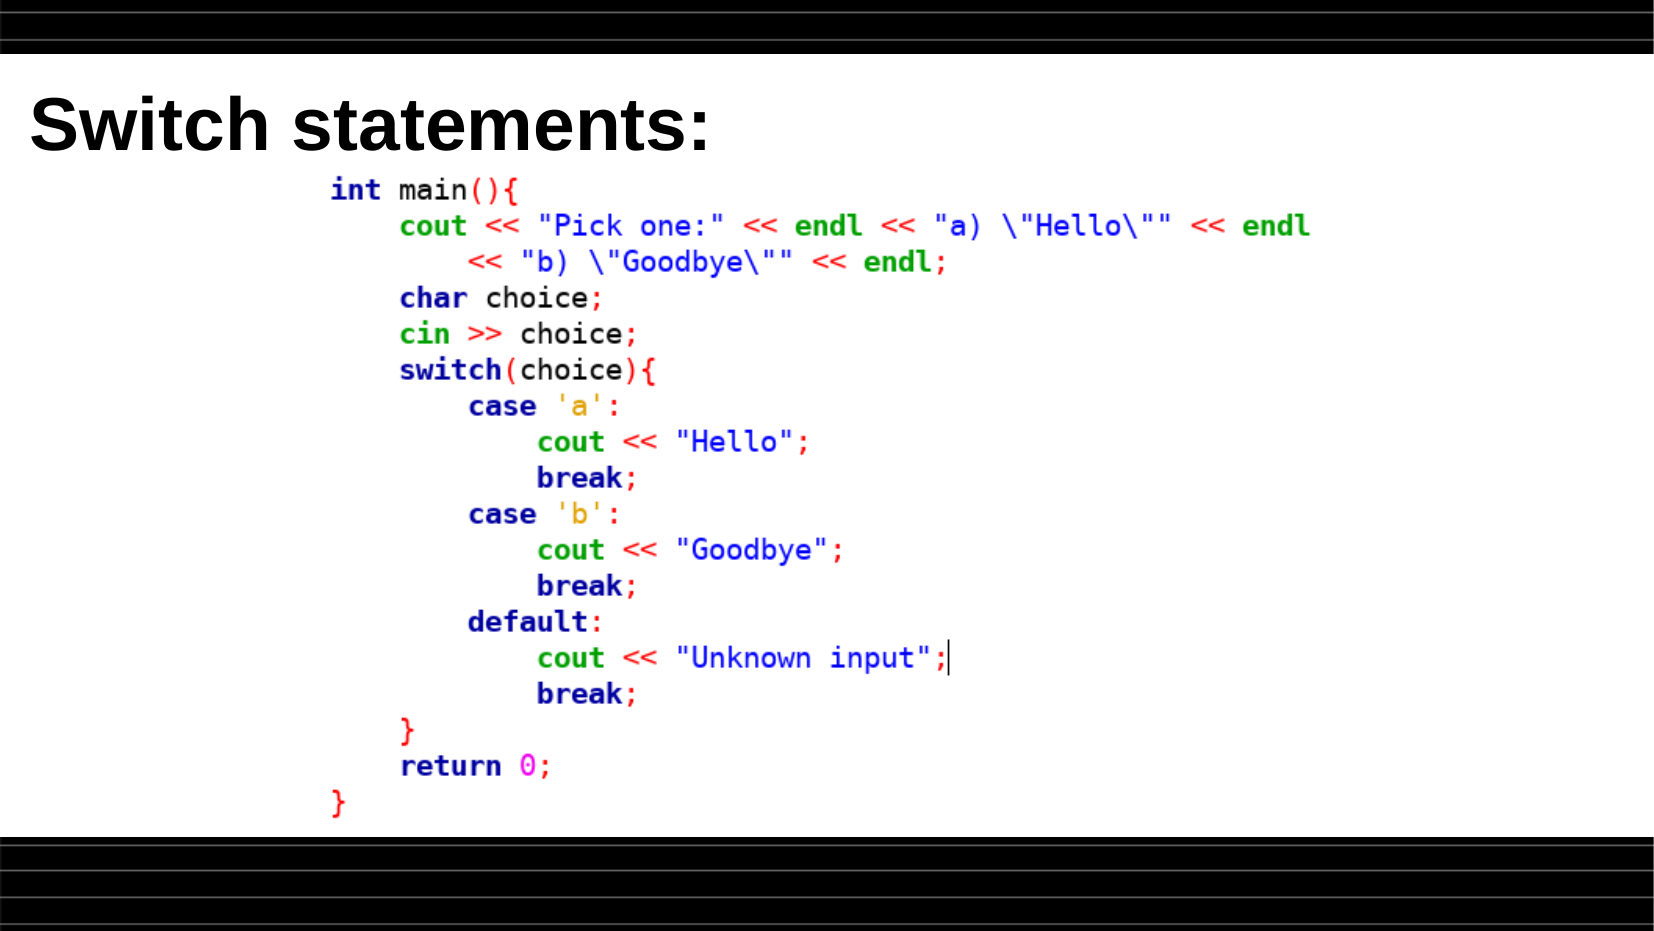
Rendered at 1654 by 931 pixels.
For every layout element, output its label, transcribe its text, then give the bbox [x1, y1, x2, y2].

text_box Switch statements: [15, 75, 1591, 174]
picture [0, 837, 1654, 931]
picture [0, 0, 1654, 54]
picture [330, 167, 1322, 826]
